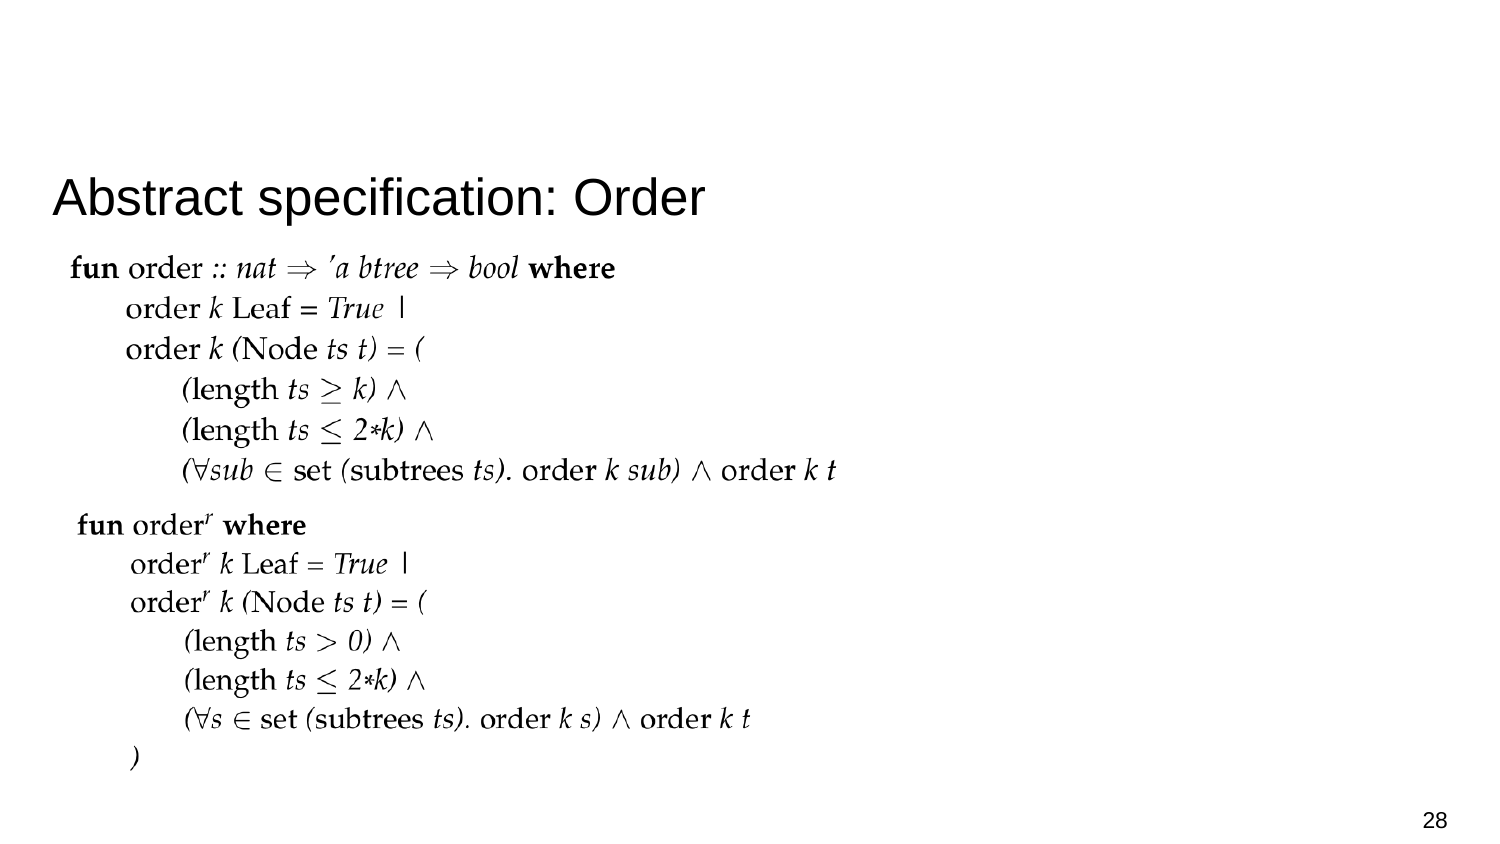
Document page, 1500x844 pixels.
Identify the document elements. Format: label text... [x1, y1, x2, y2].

picture [52, 236, 859, 781]
title Abstract specification: Order [52, 159, 1449, 227]
